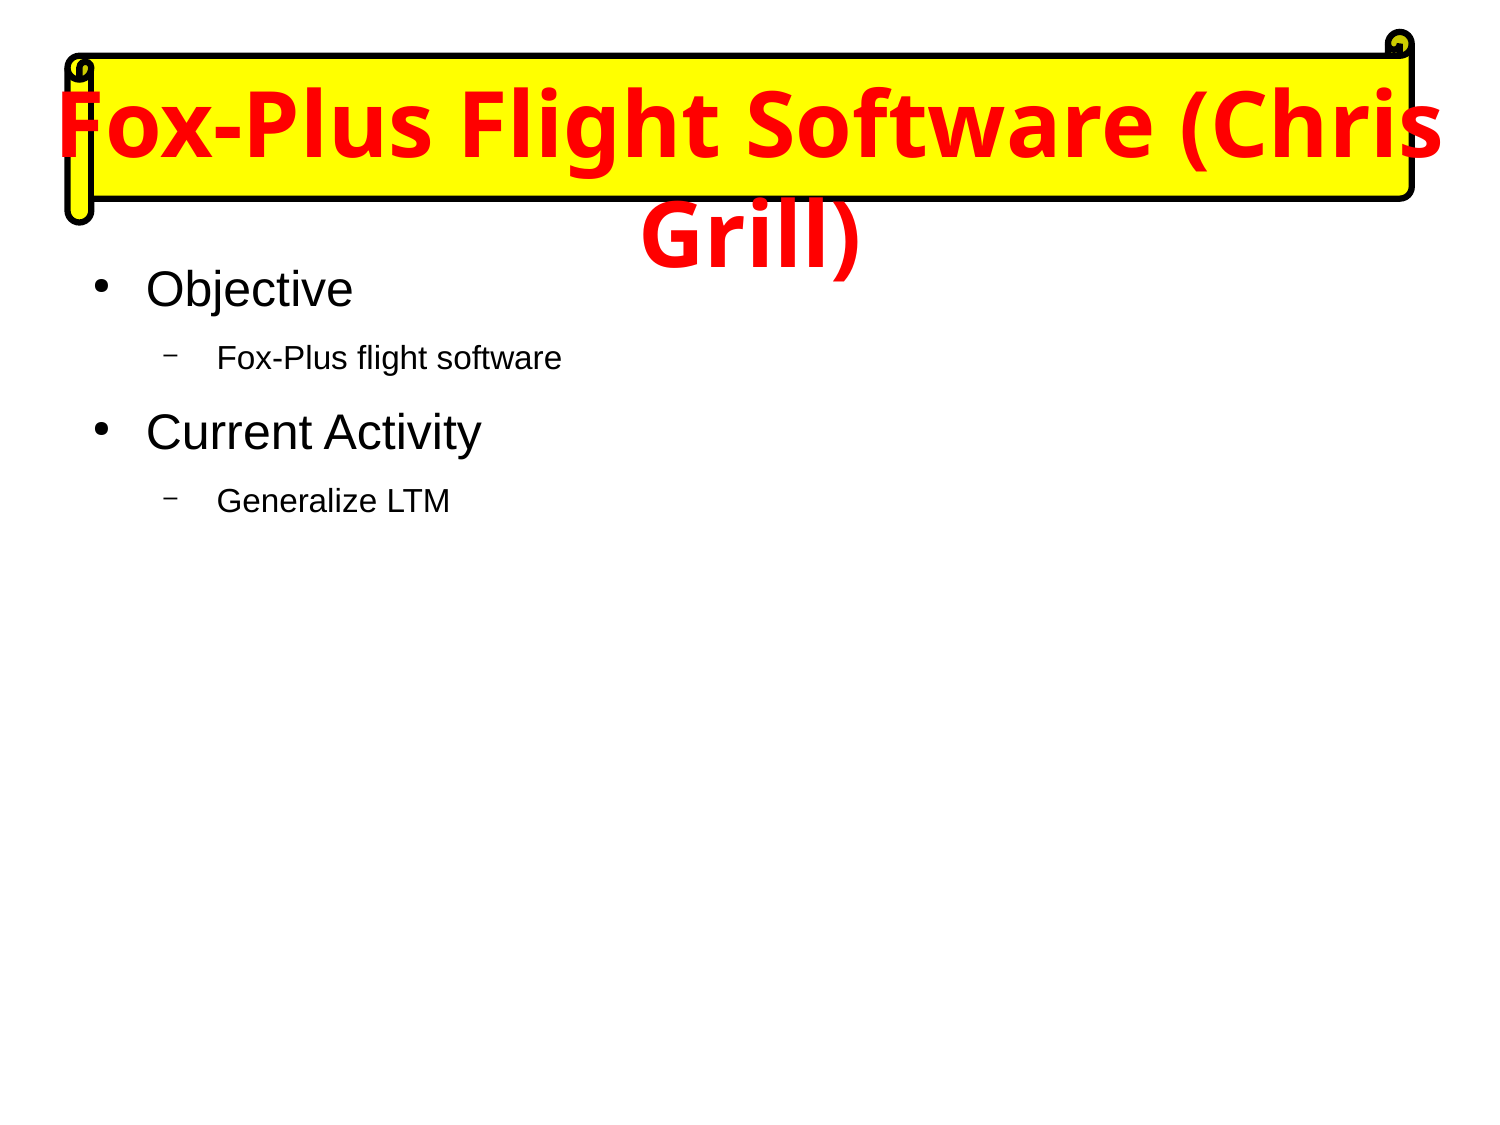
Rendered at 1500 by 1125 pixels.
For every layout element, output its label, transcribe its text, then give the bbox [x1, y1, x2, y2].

text_box Fox-Plus Flight Software (Chris Grill) [0, 58, 1500, 294]
list Objective Fox-Plus flight software Current Activity Generalize LTM [75, 294, 1425, 916]
text_box [72, 31, 1412, 58]
